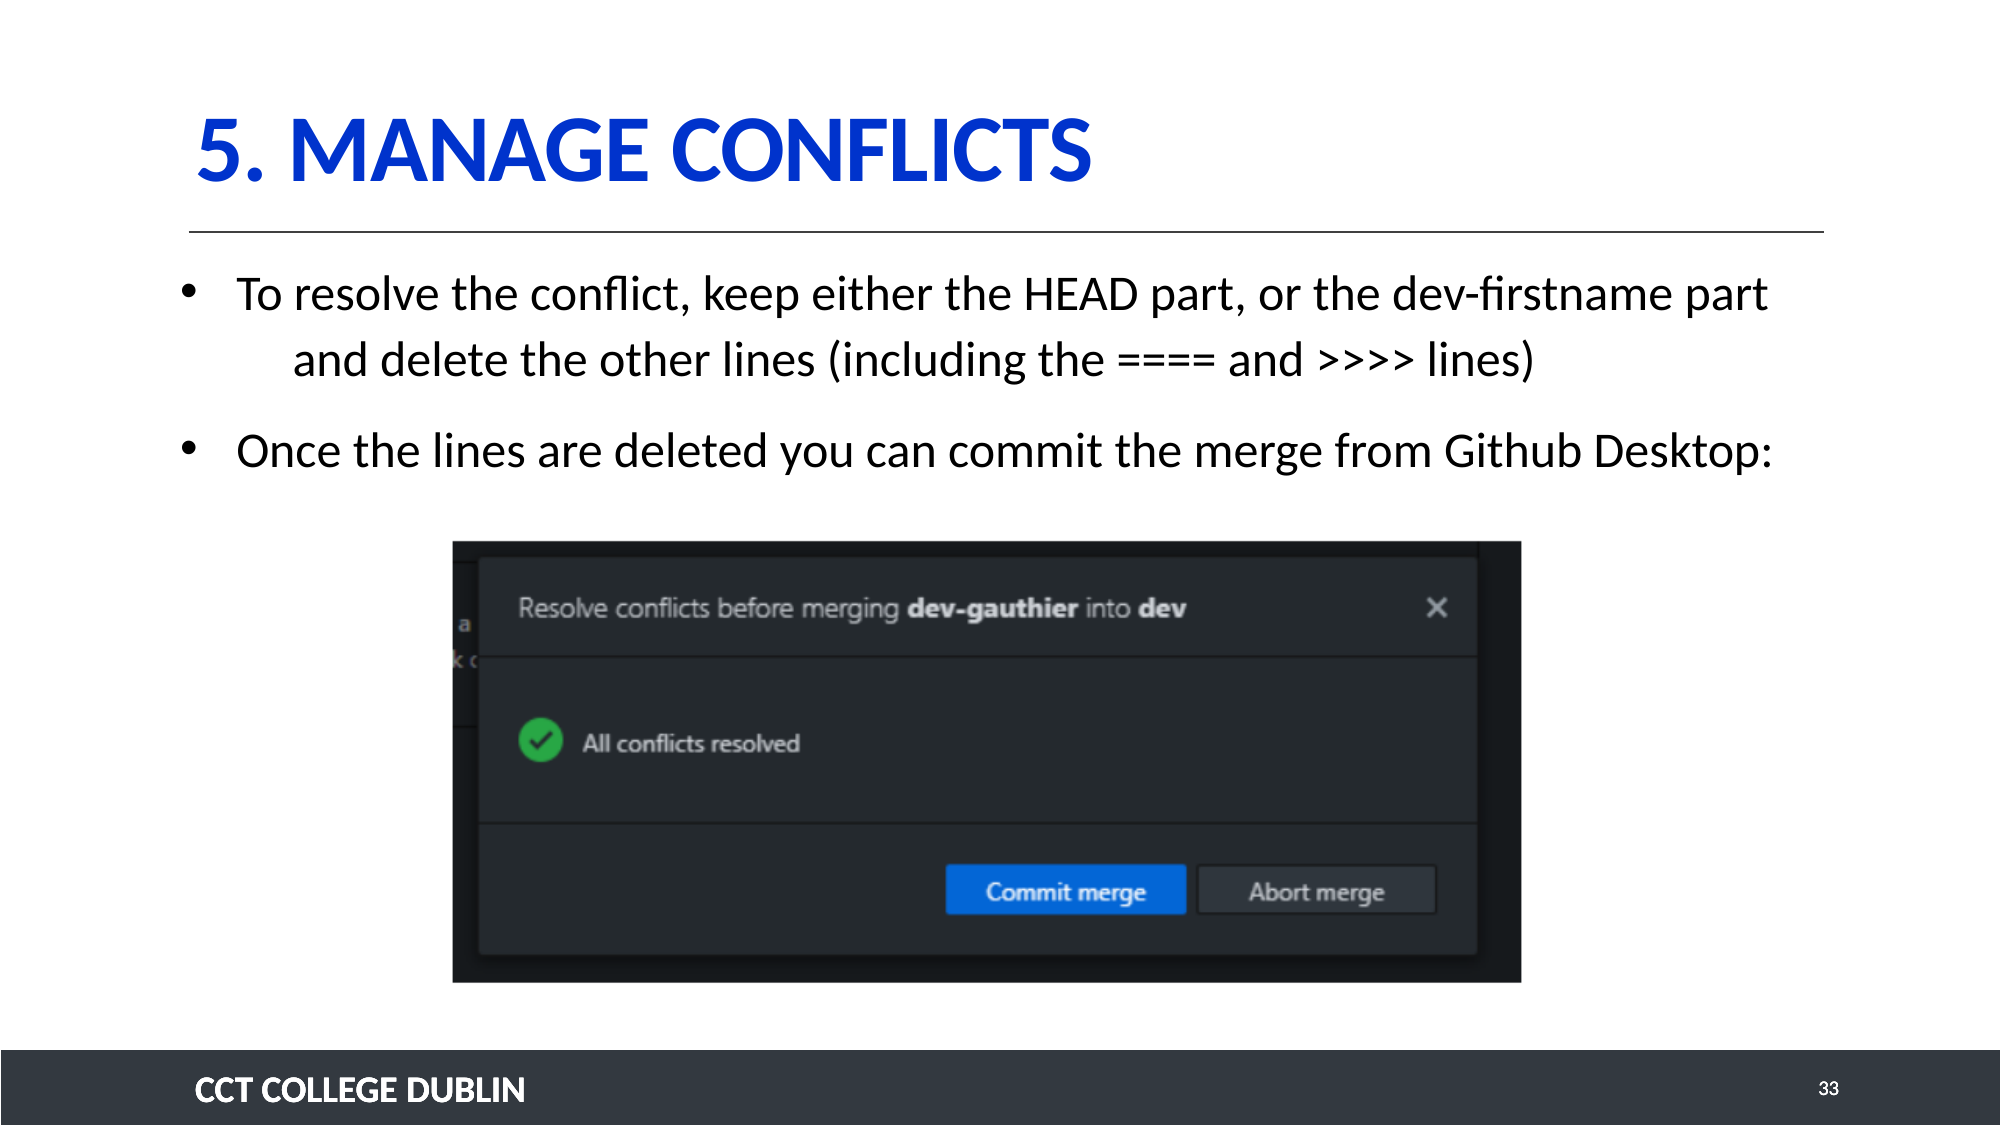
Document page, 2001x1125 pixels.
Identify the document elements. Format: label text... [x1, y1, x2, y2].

list To resolve the conflict, keep either the HEAD part, or the dev-firstname part and delete the other lines (including the ==== and >>>> lines) Once the lines are deleted you can commit the merge from Github Desktop: [180, 246, 1831, 1043]
picture [442, 533, 1531, 994]
text_box [1803, 1057, 1932, 1118]
text_box CCT COLLEGE DUBLIN [180, 1057, 1299, 1118]
title 5. MANAGE CONFLICTS [180, 7, 1831, 211]
